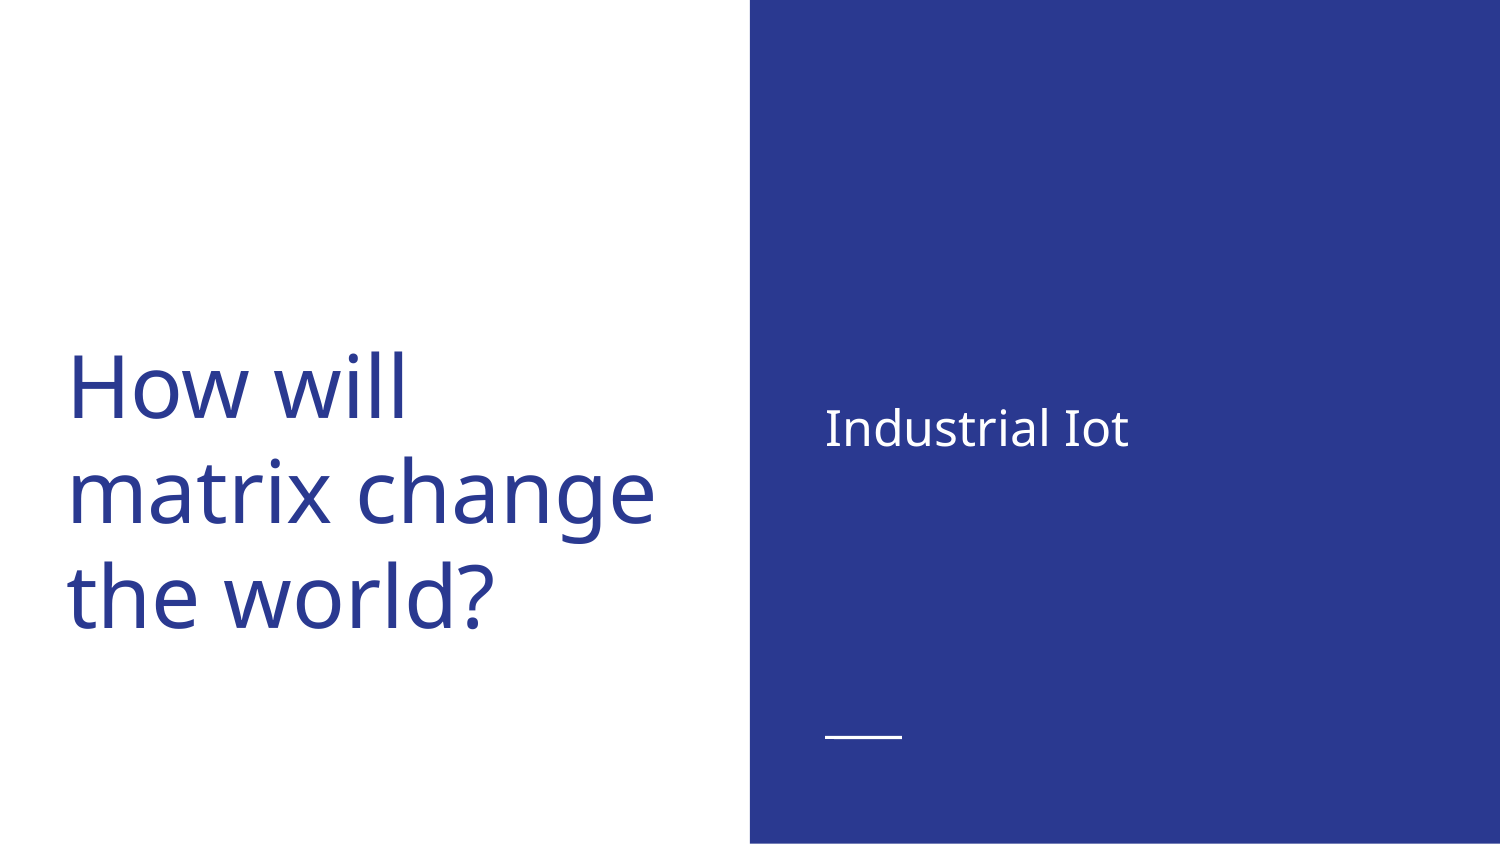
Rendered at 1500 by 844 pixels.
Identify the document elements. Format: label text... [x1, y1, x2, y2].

title How will matrix change the world? [51, 236, 715, 662]
list Industrial Iot [810, 118, 1440, 725]
